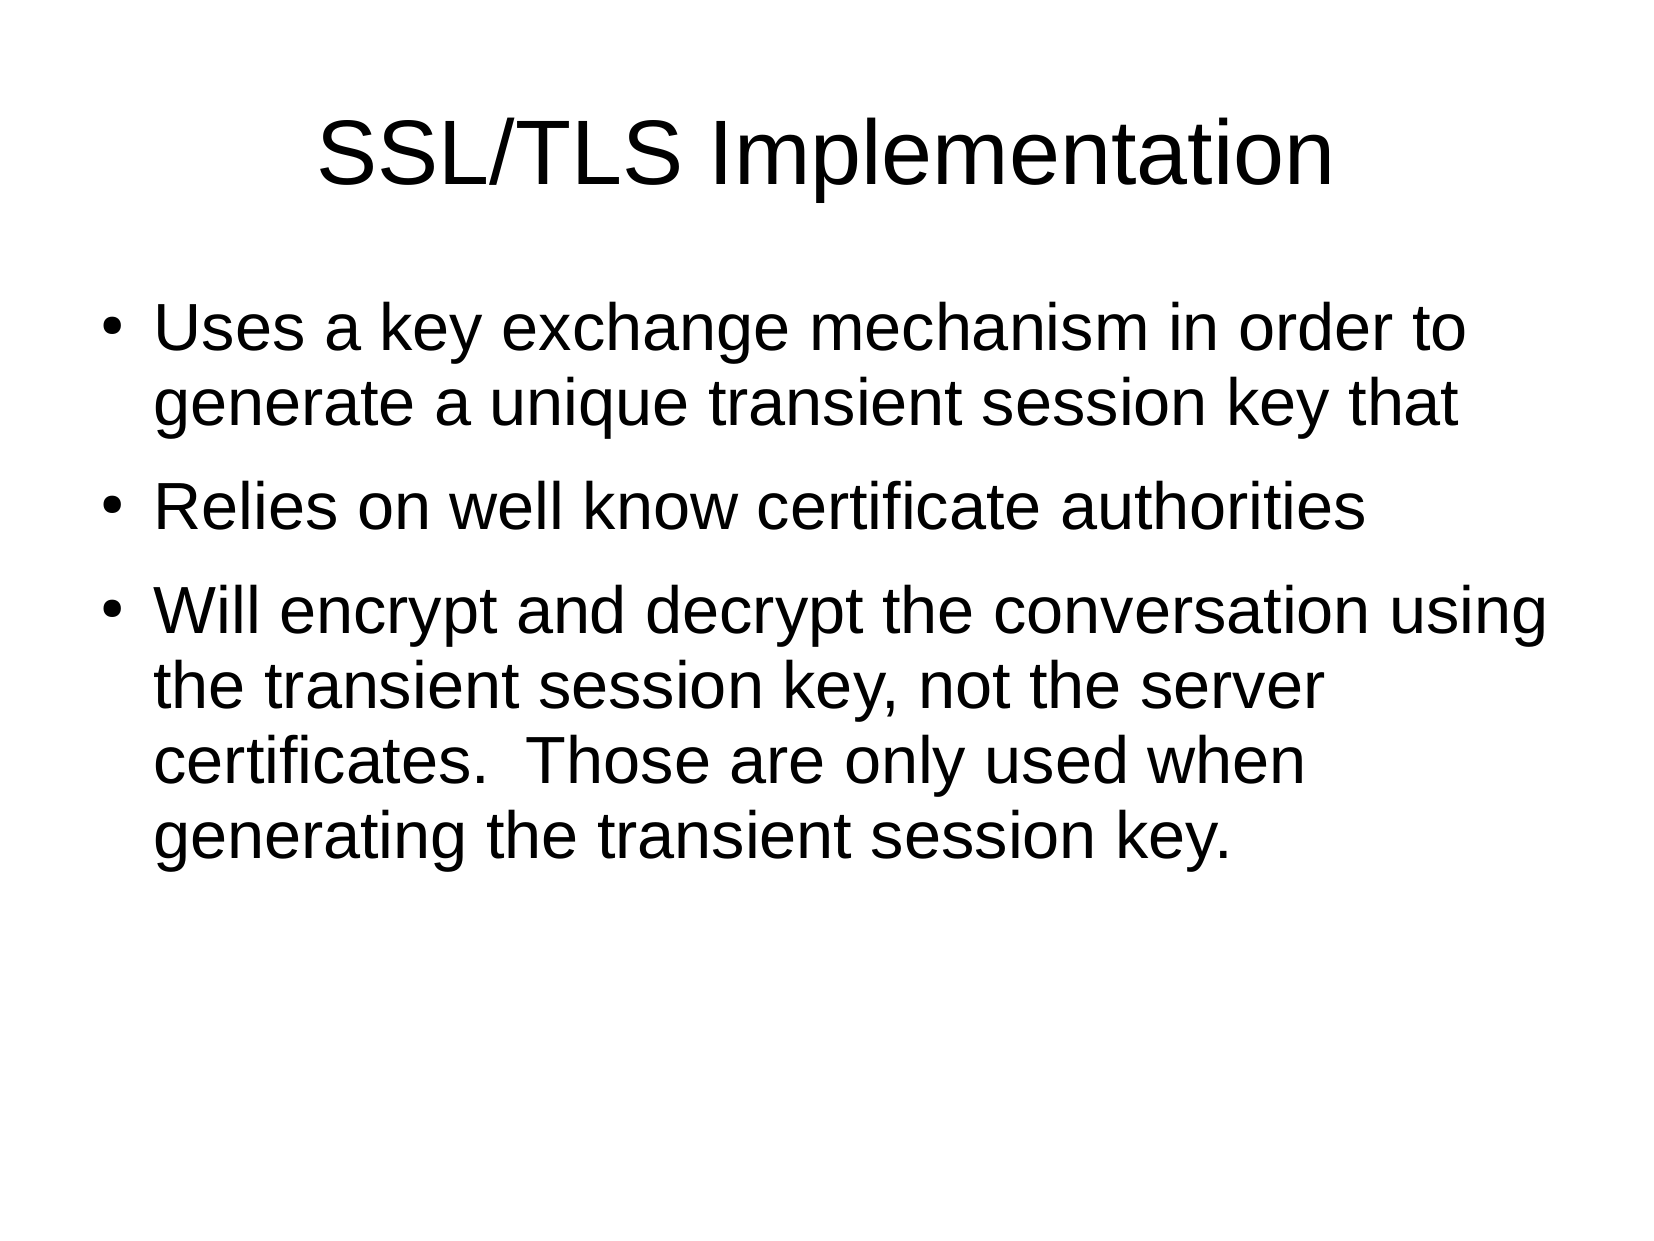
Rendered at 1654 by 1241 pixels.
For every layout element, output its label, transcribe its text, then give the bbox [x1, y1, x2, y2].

list Uses a key exchange mechanism in order to generate a unique transient session key that Relies on well know certificate authorities Will encrypt and decrypt the conversation using the transient session key, not the server certificates. Those are only used when generating the transient session key. [82, 290, 1571, 1010]
title SSL/TLS Implementation [82, 49, 1571, 257]
